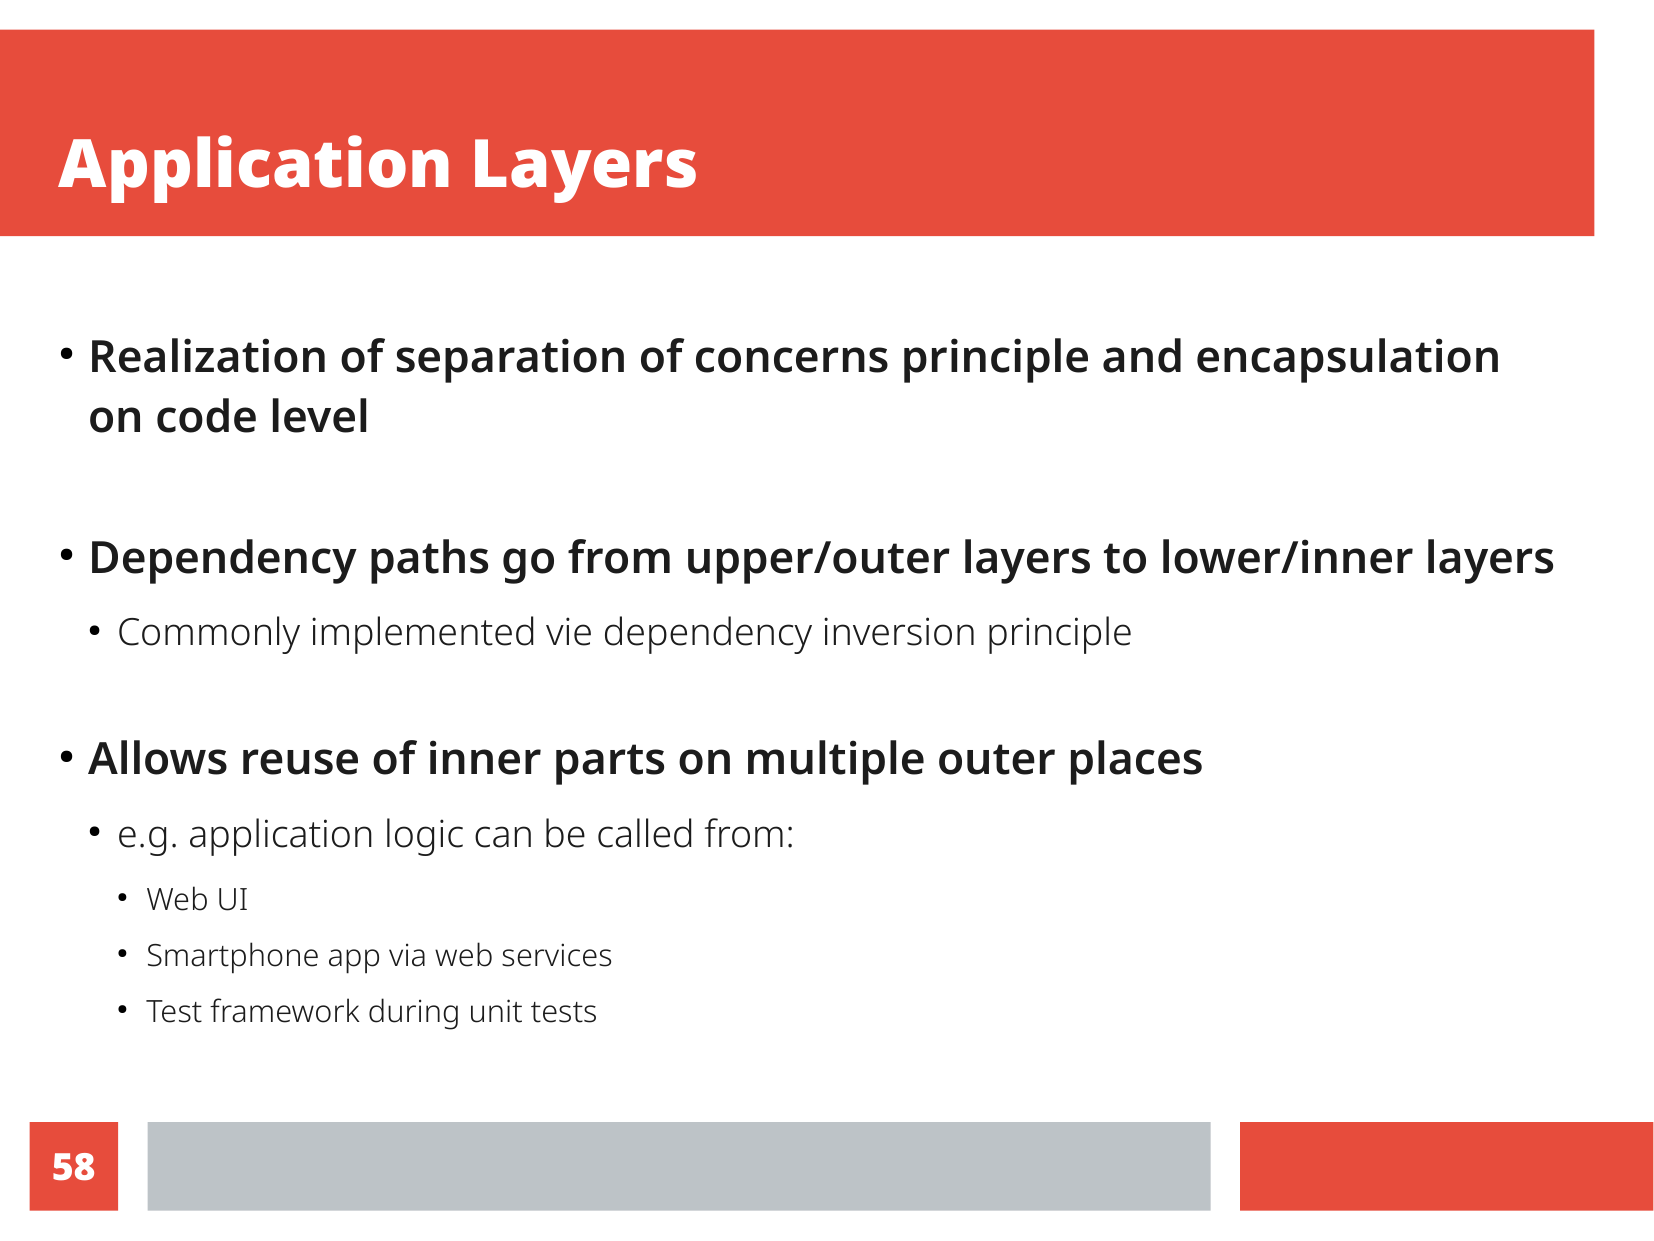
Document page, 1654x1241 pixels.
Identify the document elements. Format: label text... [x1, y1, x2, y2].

title Application Layers [59, 59, 1595, 207]
list Realization of separation of concerns principle and encapsulation on code level Dependency paths go from upper/outer layers to lower/inner layers Commonly implemented vie dependency inversion principle Allows reuse of inner parts on multiple outer places e.g. application logic can be called from: Web UI Smartphone app via web services Test framework during unit tests [59, 324, 1565, 1093]
